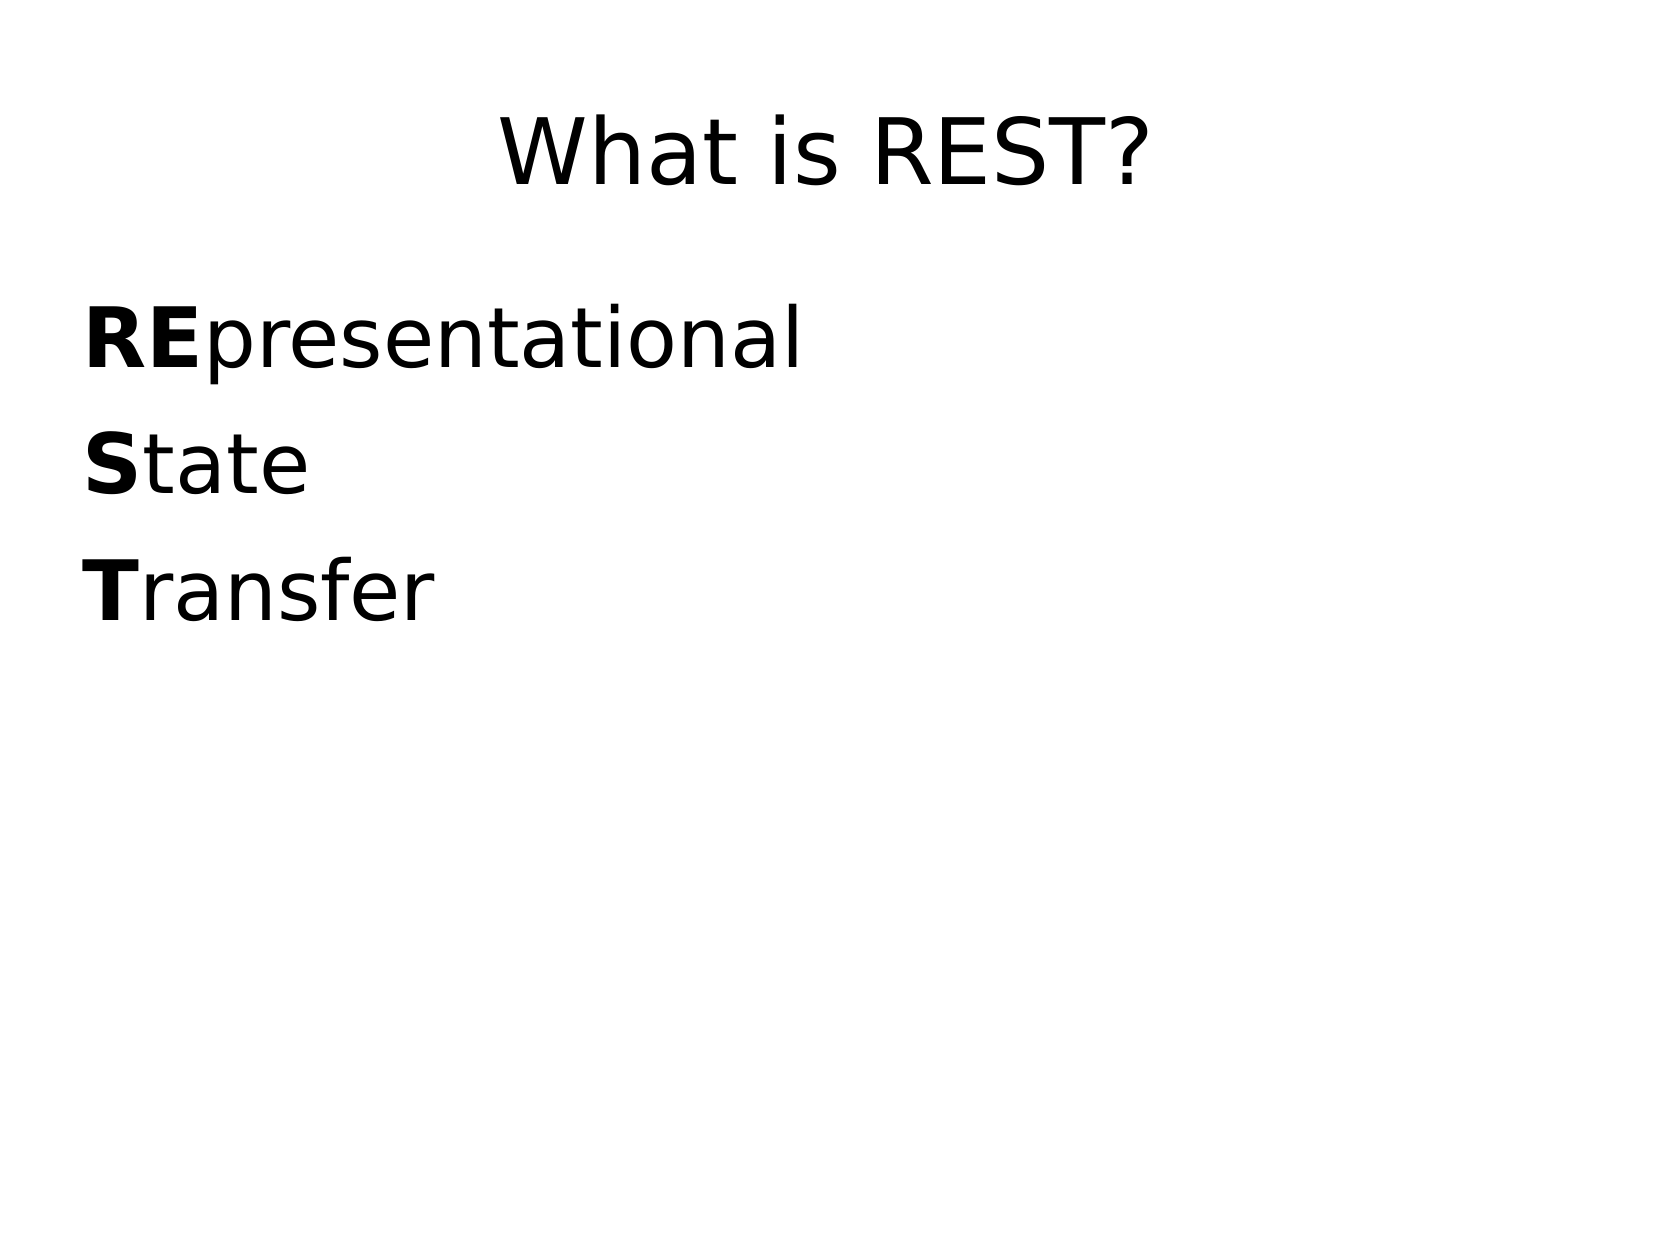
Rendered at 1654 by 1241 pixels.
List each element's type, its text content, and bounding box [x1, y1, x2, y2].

title What is REST? [82, 49, 1571, 257]
list REpresentational State Transfer [82, 290, 1571, 1010]
